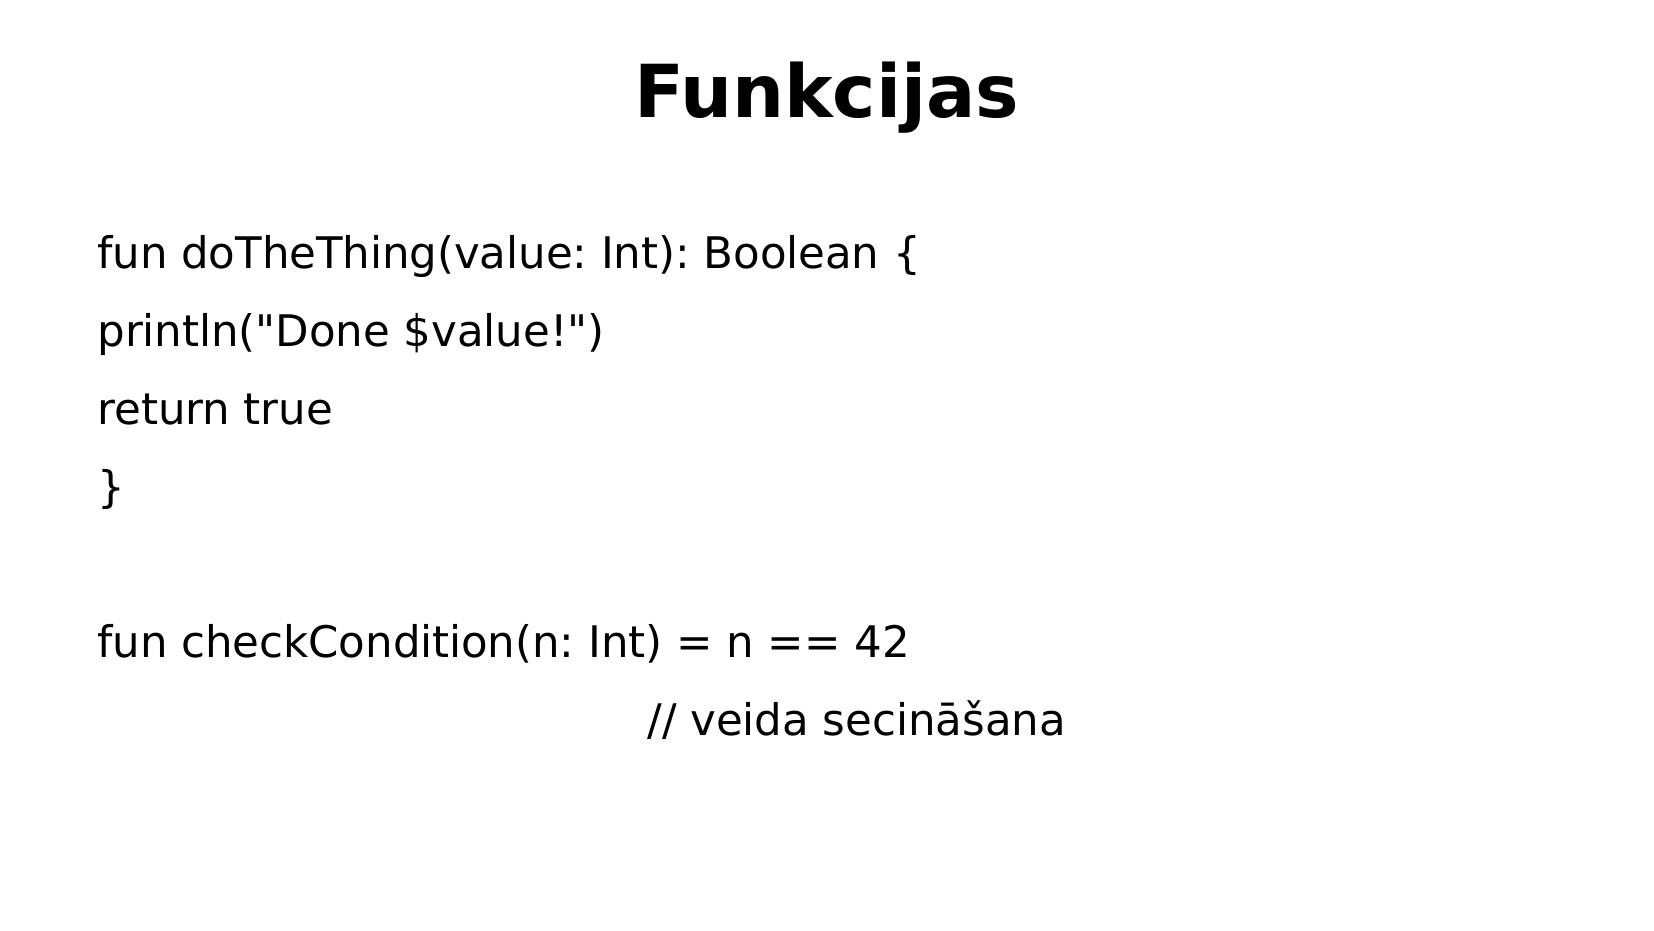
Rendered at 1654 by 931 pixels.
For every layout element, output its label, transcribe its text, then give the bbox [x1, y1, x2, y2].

list fun doTheThing(value: Int): Boolean { println("Done $value!") return true } fun checkCondition(n: Int) = n == 42 // veida secināšana [82, 217, 1571, 758]
title Funkcijas [82, 37, 1571, 147]
